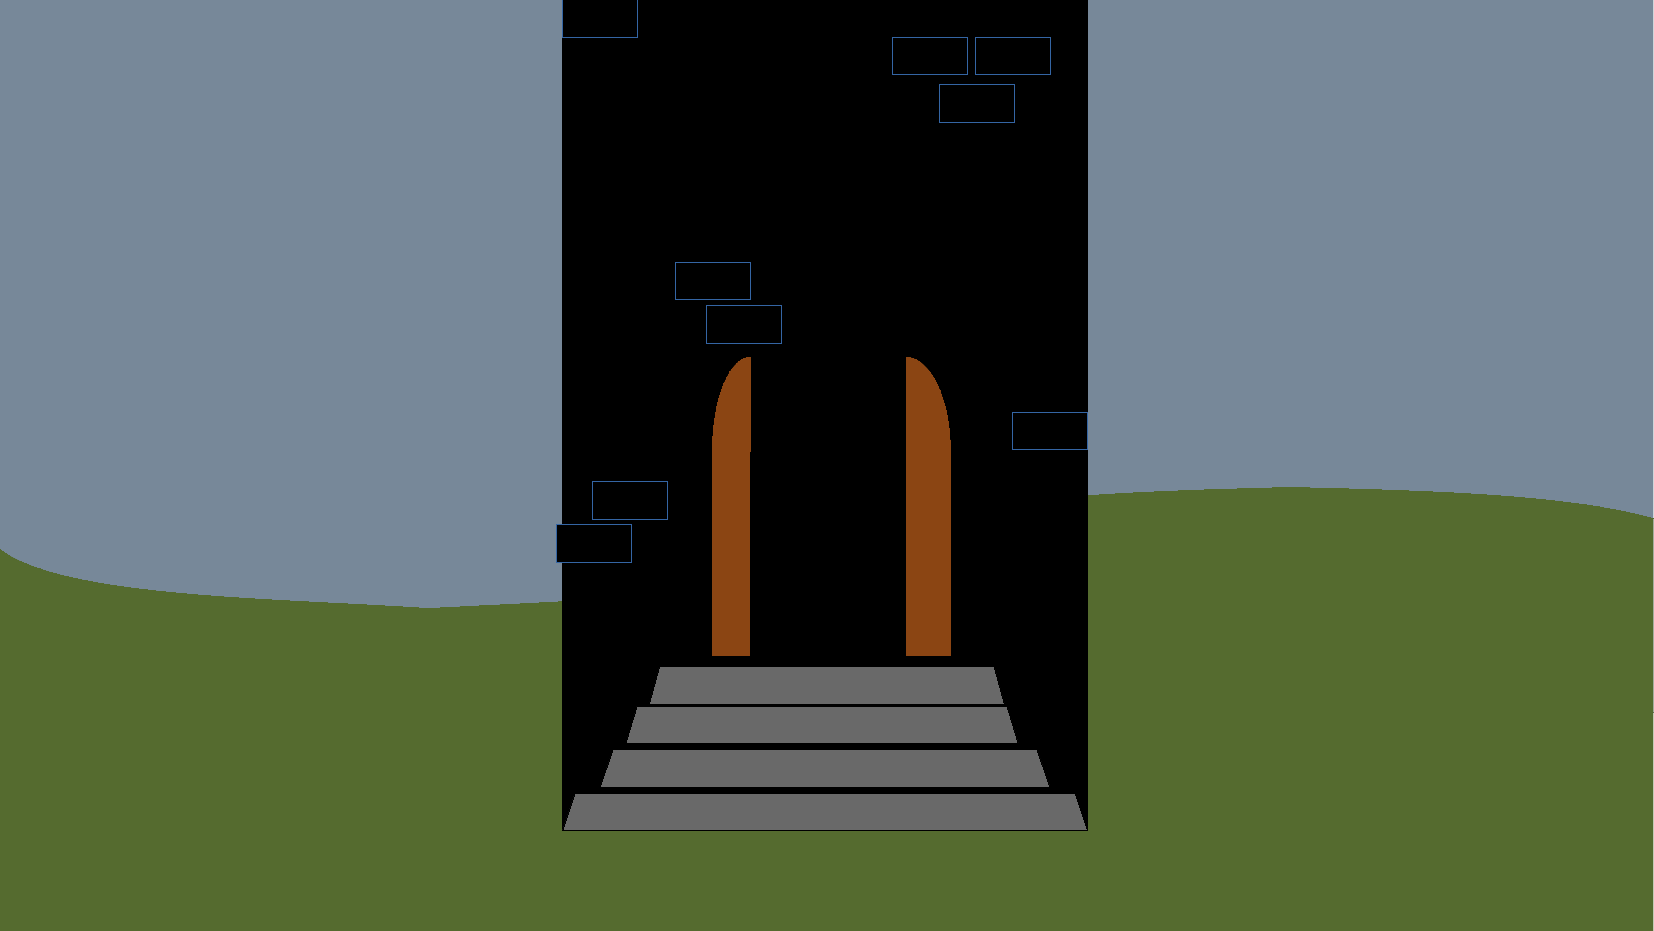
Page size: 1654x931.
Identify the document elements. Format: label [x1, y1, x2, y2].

text_box [0, 0, 1654, 931]
